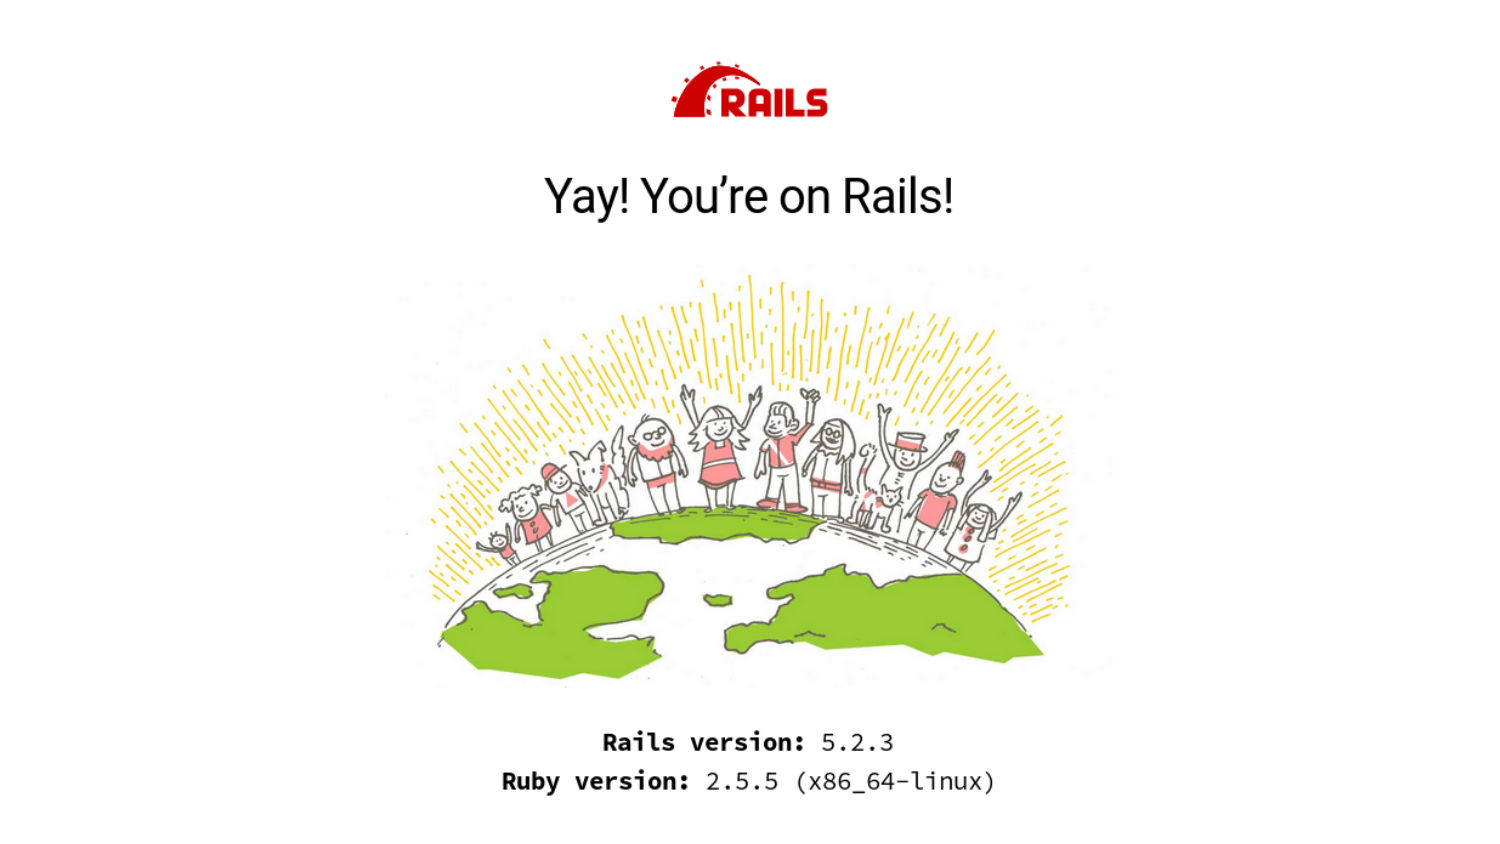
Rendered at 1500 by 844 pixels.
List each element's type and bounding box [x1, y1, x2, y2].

picture [209, 25, 1291, 844]
